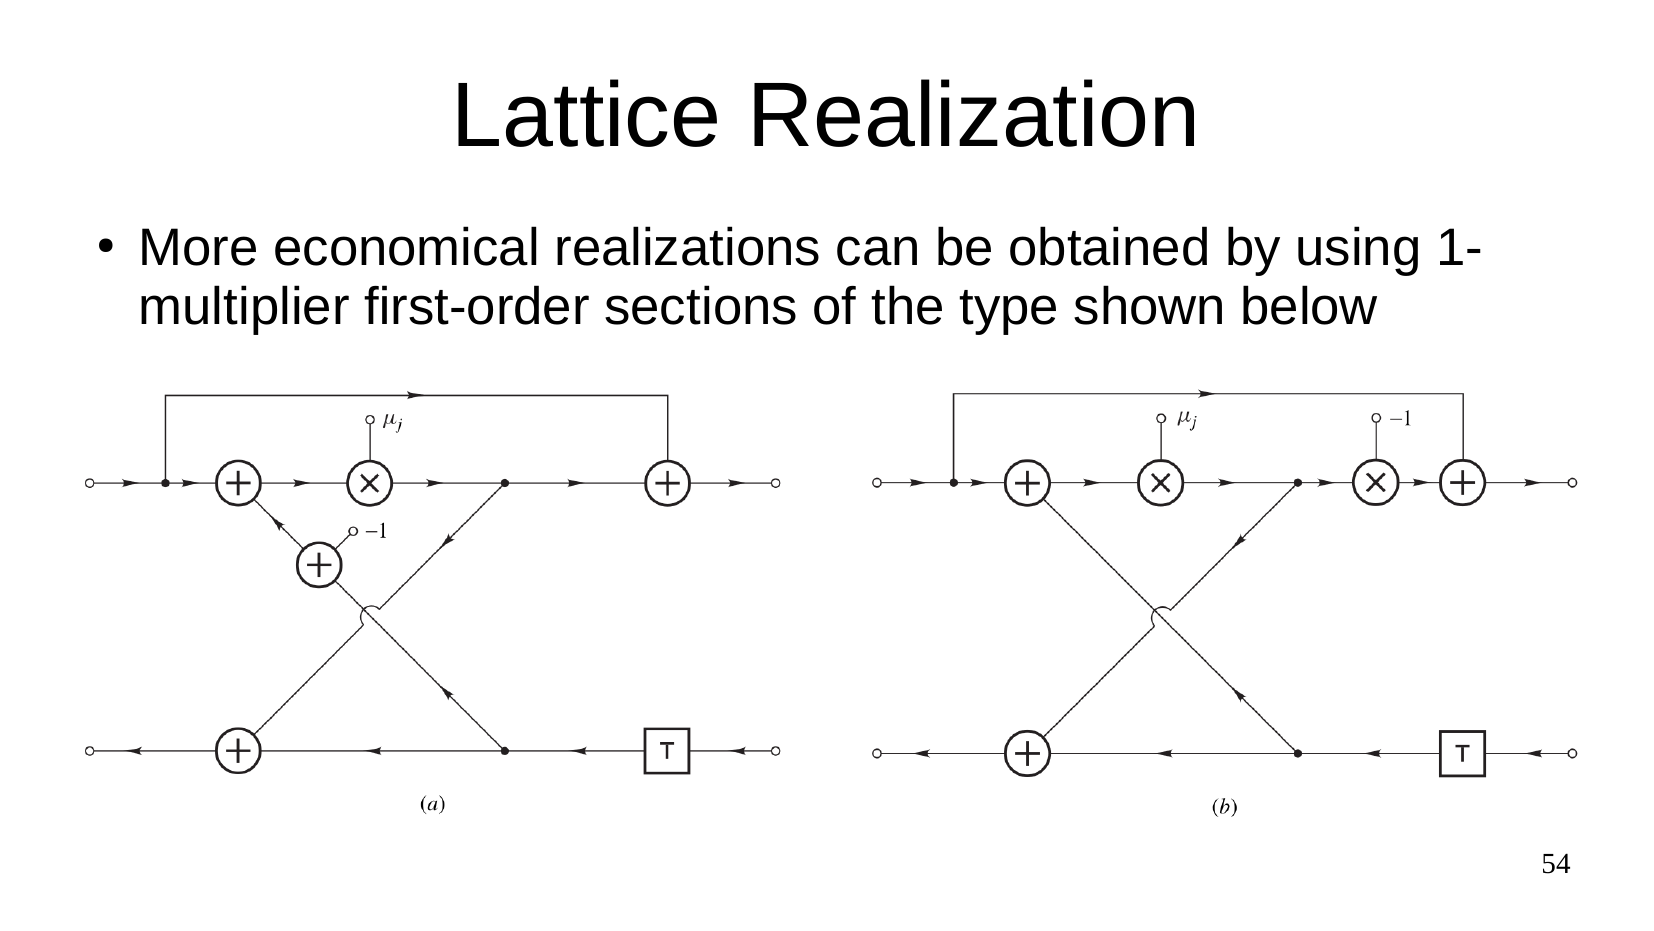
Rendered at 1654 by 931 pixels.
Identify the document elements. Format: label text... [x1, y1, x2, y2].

list More economical realizations can be obtained by using 1-multiplier ﬁrst-order sections of the type shown below [82, 217, 1538, 338]
picture [862, 374, 1590, 826]
picture [75, 377, 793, 823]
title Lattice Realization [82, 37, 1571, 193]
